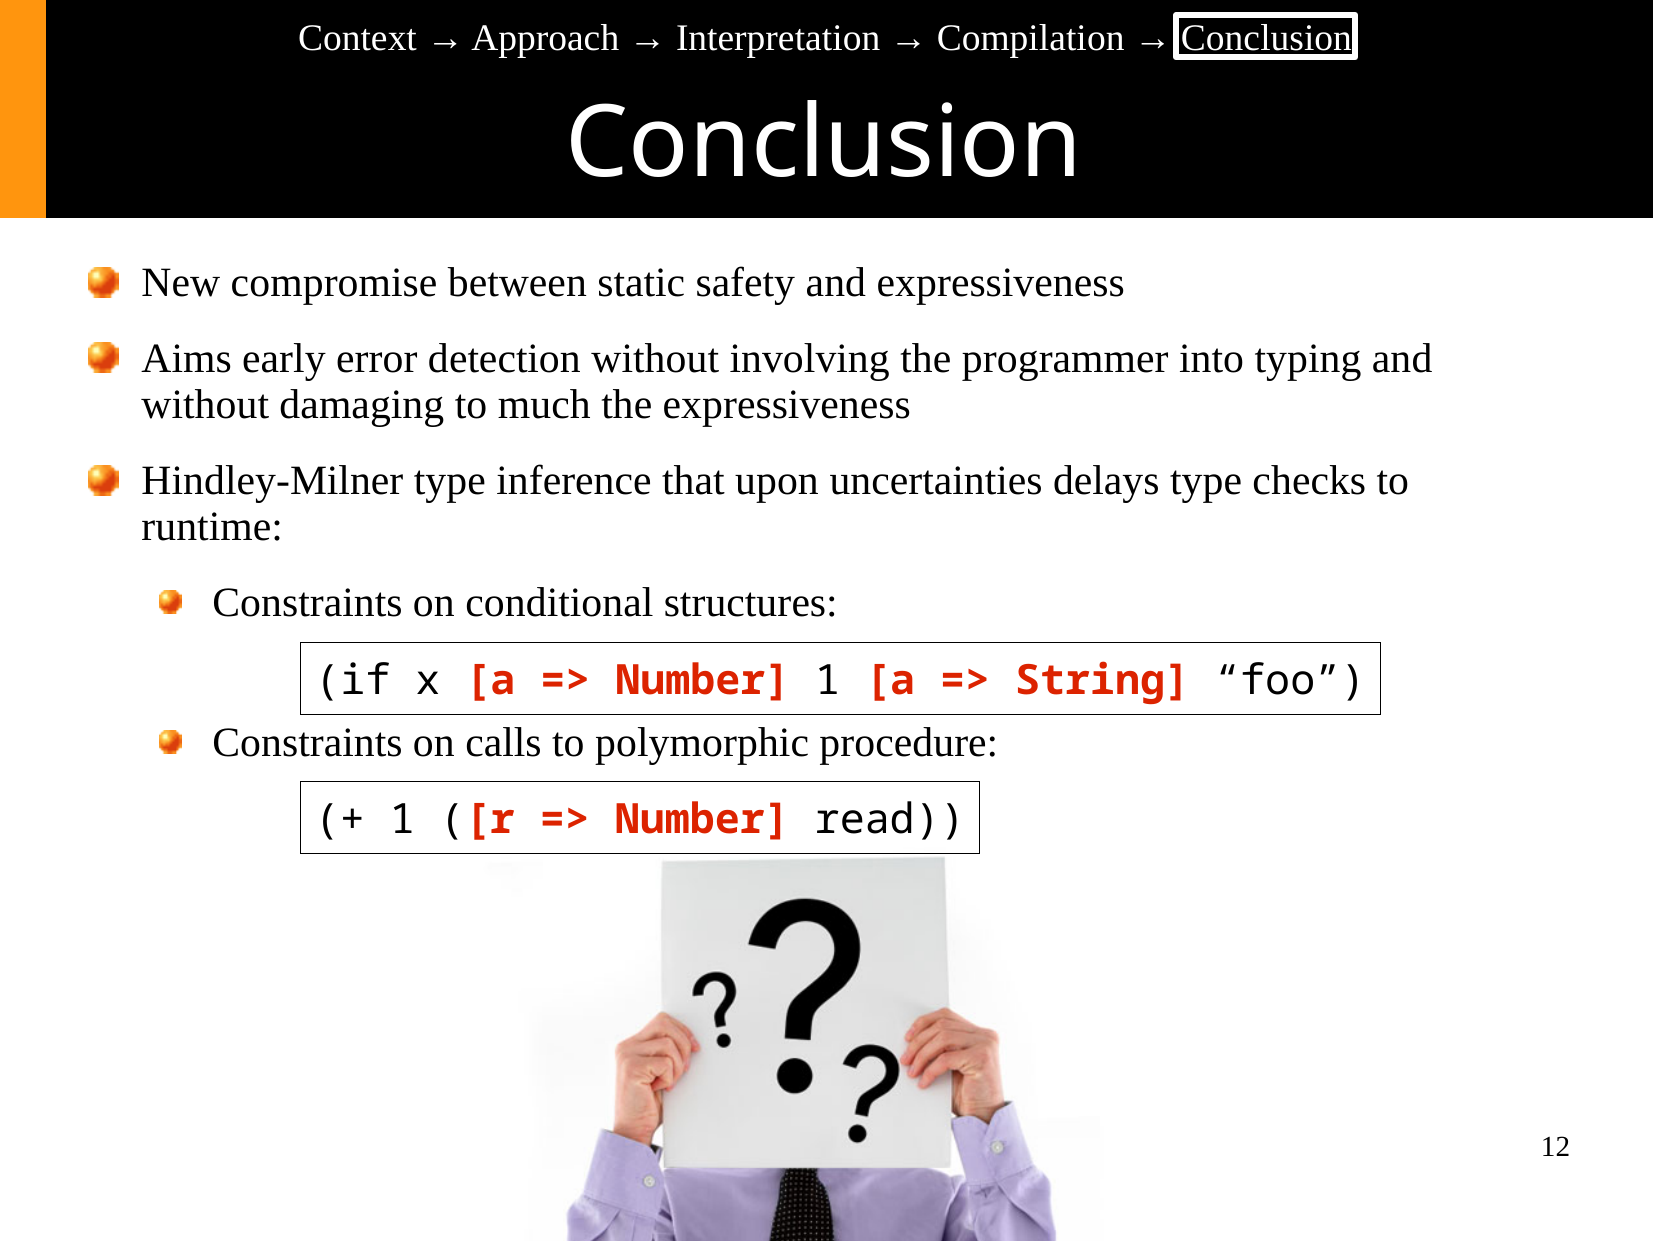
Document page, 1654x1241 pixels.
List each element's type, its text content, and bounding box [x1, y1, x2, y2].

picture [450, 1018, 1159, 1241]
list New compromise between static safety and expressiveness Aims early error detection without involving the programmer into typing and without damaging to much the expressiveness Hindley-Milner type inference that upon uncertainties delays type checks to runtime: Constraints on conditional structures: Constraints on calls to polymorphic procedure: [70, 259, 1559, 1018]
text_box (if x [a => Number] 1 [a => String] “foo”) [300, 642, 1381, 700]
title Conclusion [80, 57, 1569, 218]
text_box (+ 1 ([r => Number] read)) [300, 781, 980, 839]
